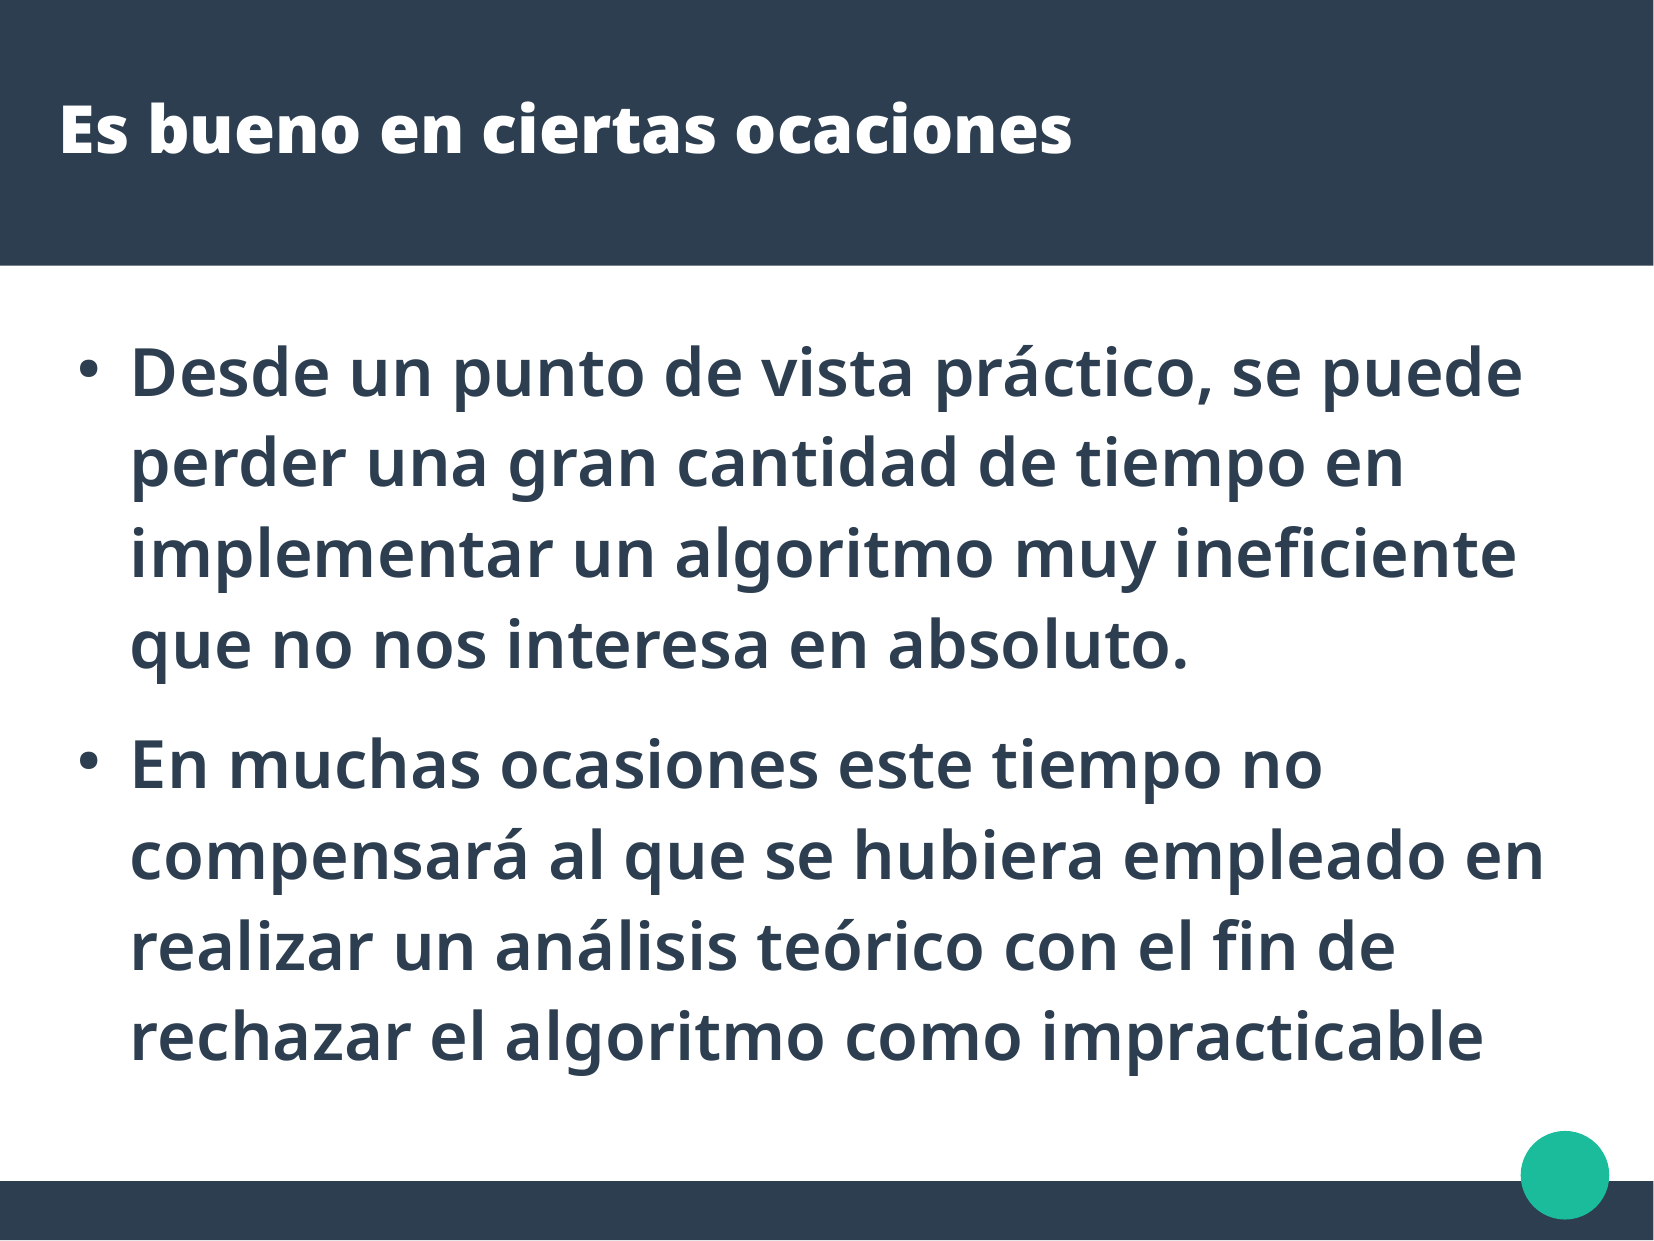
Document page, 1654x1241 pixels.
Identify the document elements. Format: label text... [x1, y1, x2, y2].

list Desde un punto de vista práctico, se puede perder una gran cantidad de tiempo en implementar un algoritmo muy ineficiente que no nos interesa en absoluto. En muchas ocasiones este tiempo no compensará al que se hubiera empleado en realizar un análisis teórico con el fin de rechazar el algoritmo como impracticable [59, 324, 1595, 1152]
title Es bueno en ciertas ocaciones [59, 49, 1595, 207]
